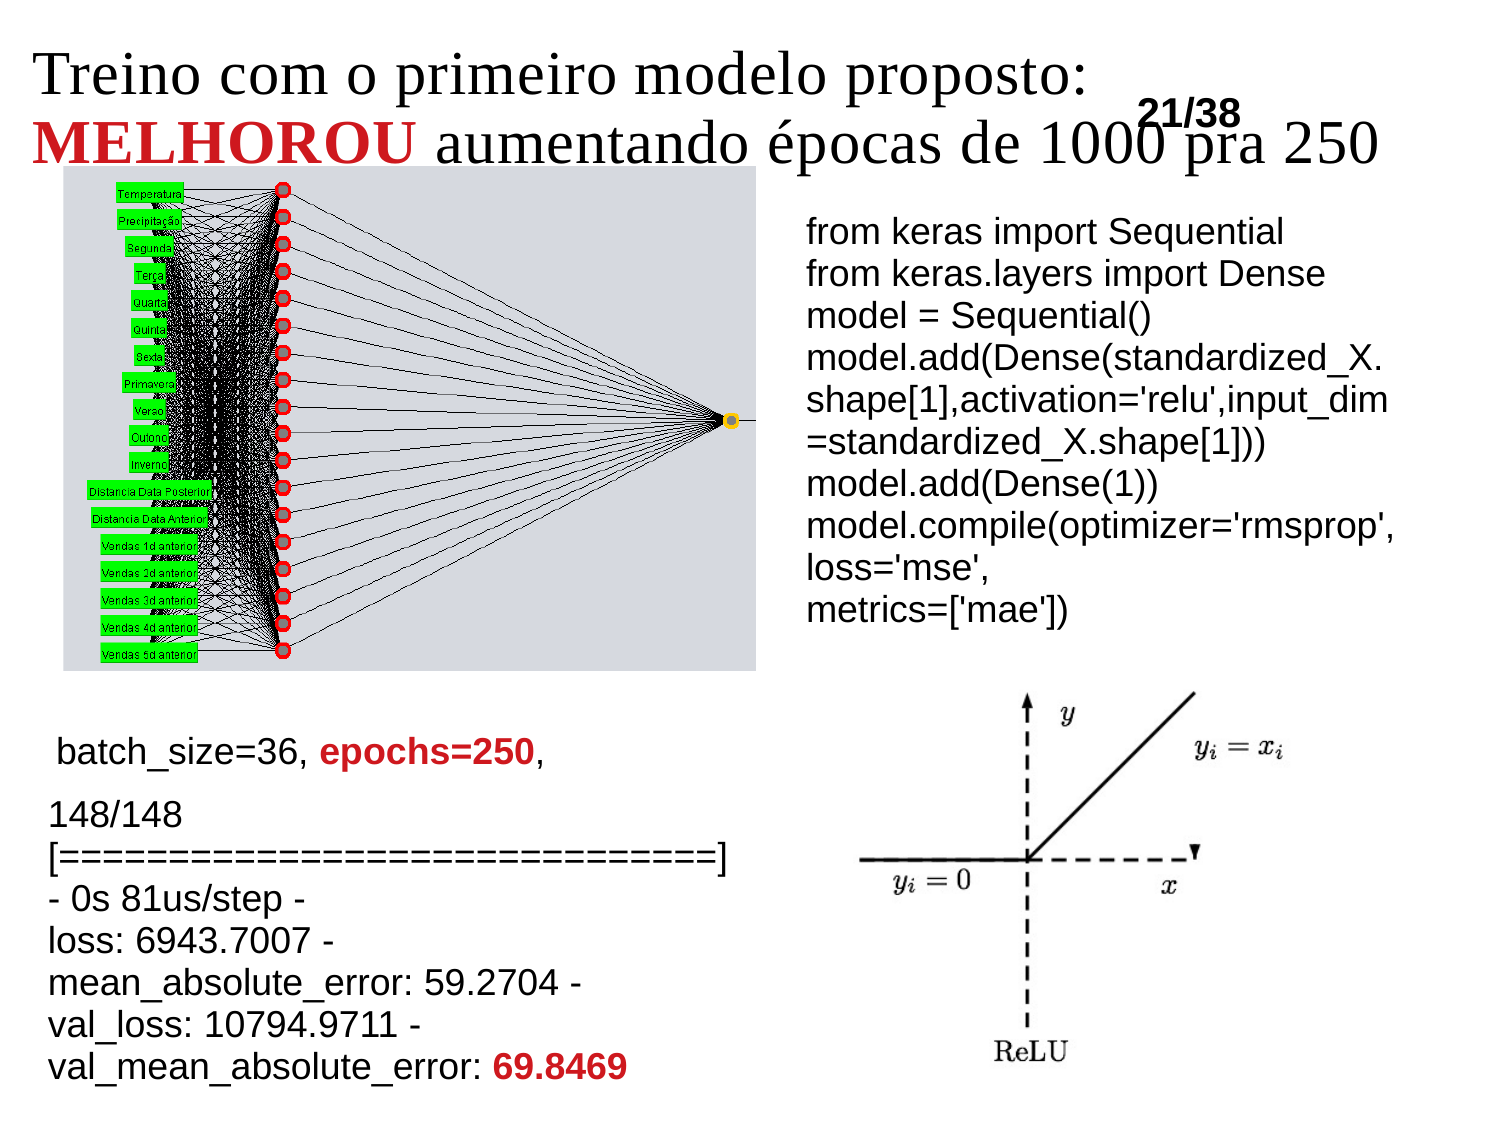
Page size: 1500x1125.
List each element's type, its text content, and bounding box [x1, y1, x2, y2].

text_box 21/38 [1122, 82, 1335, 144]
picture [834, 661, 1323, 1083]
text_box Treino com o primeiro modelo proposto: MELHOROU aumentando épocas de 1000 pra 250 [17, 31, 1453, 254]
text_box from keras import Sequential from keras.layers import Dense model = Sequential() model.add(Dense(standardized_X.shape[1],activation='relu',input_dim=standardized_X.shape[1])) model.add(Dense(1)) model.compile(optimizer='rmsprop', loss='mse', metrics=['mae']) [791, 254, 1418, 638]
text_box 148/148 [==============================] - 0s 81us/step - loss: 6943.7007 - mean_absolute_error: 59.2704 - val_loss: 10794.9711 - val_mean_absolute_error: 69.8469 [33, 786, 756, 1096]
picture [63, 166, 756, 671]
text_box batch_size=36, epochs=250, [41, 722, 686, 786]
